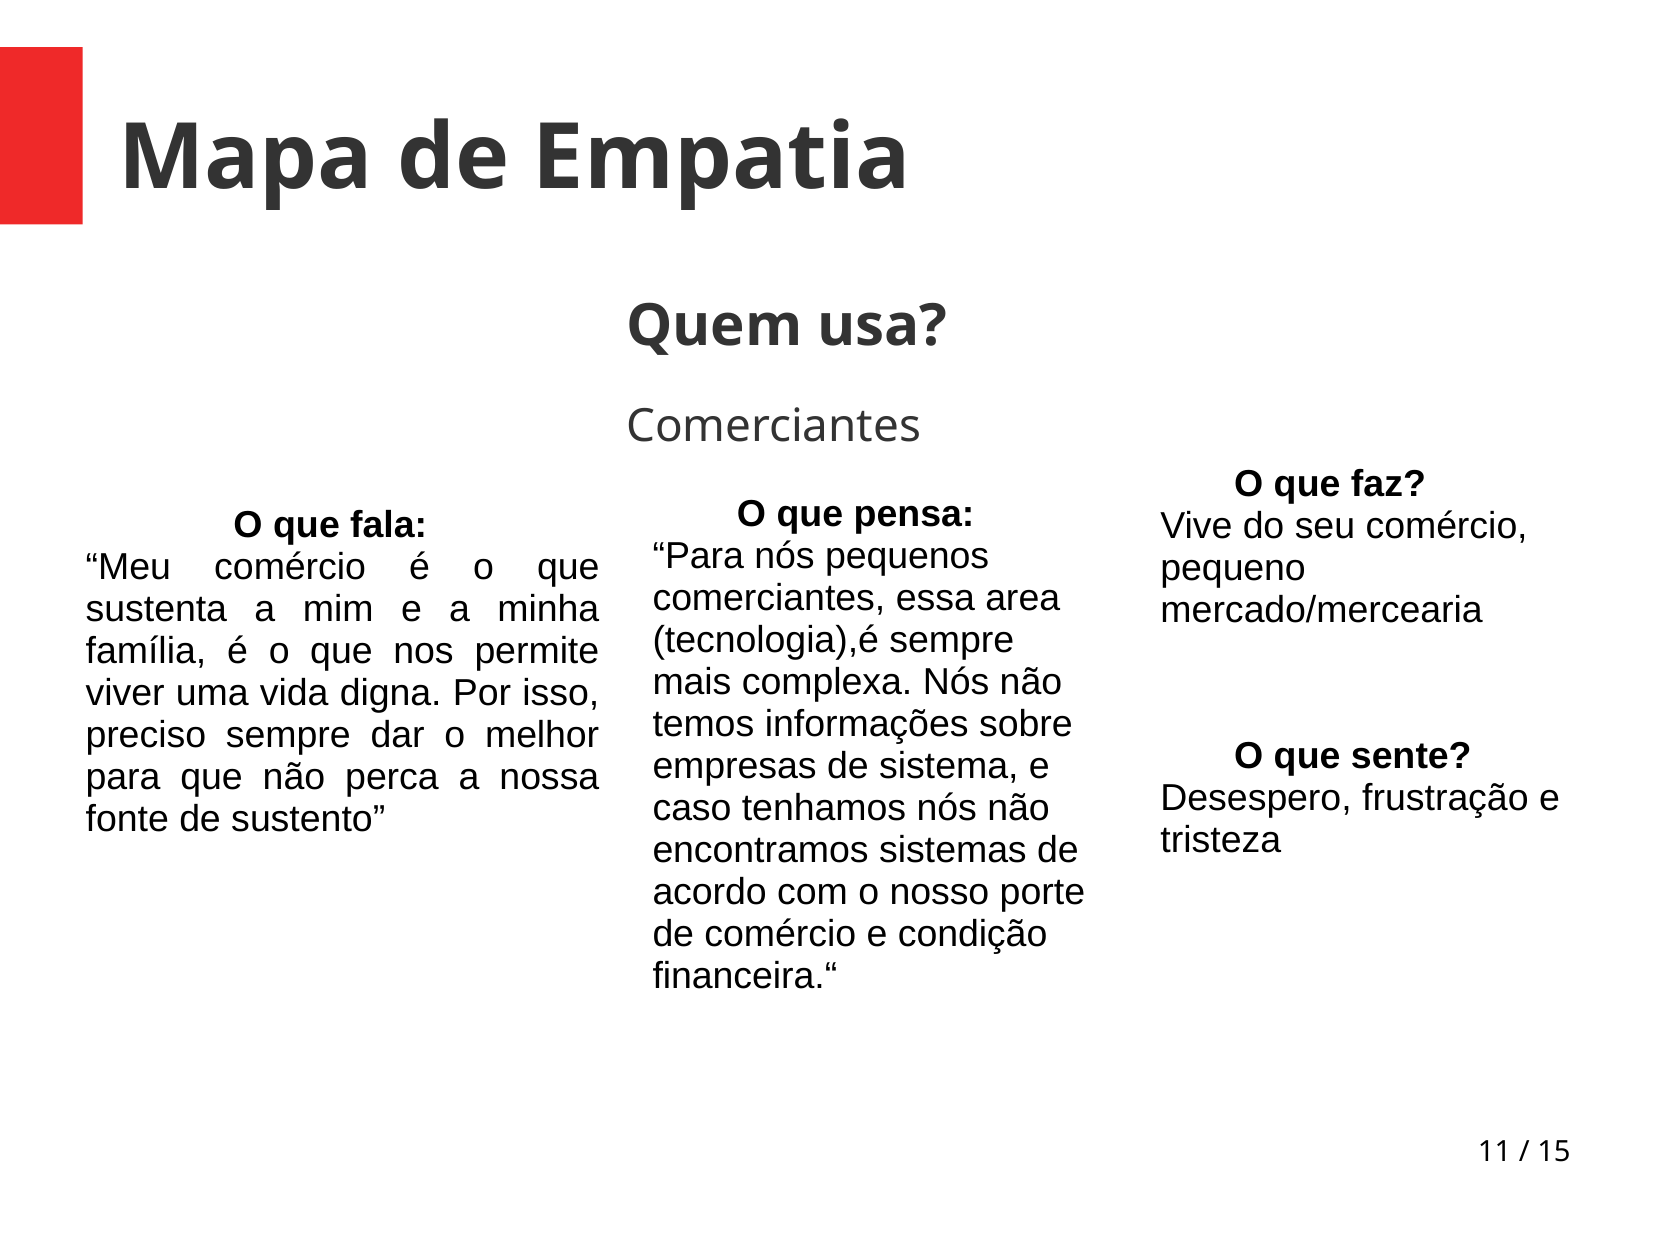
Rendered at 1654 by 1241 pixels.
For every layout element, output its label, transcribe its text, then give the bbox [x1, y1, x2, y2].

text_box O que sente? Desespero, frustração e tristeza [1145, 726, 1583, 910]
text_box O que faz? Vive do seu comércio, pequeno mercado/mercearia [1145, 455, 1548, 638]
text_box O que pensa: “Para nós pequenos comerciantes, essa area (tecnologia),é sempre mais complexa. Nós não temos informações sobre empresas de sistema, e caso tenhamos nós não encontramos sistemas de acordo com o nosso porte de comércio e condição financeira.“ [637, 485, 1111, 1004]
list Quem usa? Comerciantes [555, 283, 1016, 438]
title Mapa de Empatia [118, 49, 1571, 257]
text_box O que fala: “Meu comércio é o que sustenta a mim e a minha família, é o que nos permite viver uma vida digna. Por isso, preciso sempre dar o melhor para que não perca a nossa fonte de sustento” [70, 496, 615, 847]
